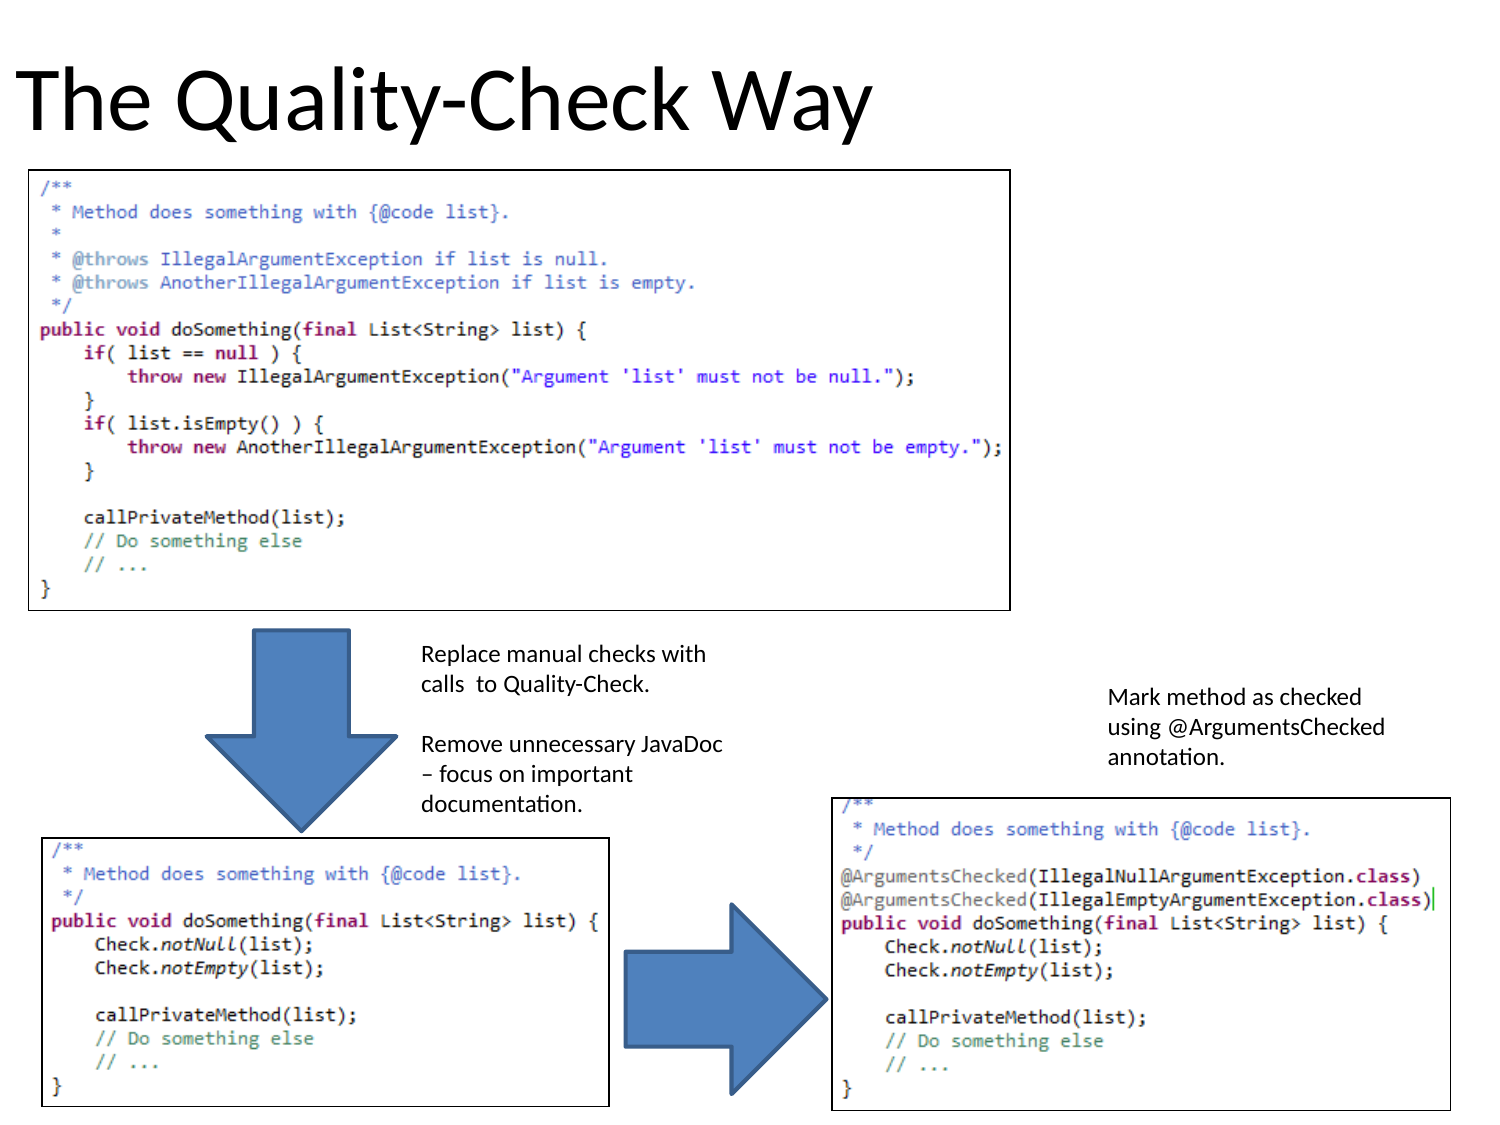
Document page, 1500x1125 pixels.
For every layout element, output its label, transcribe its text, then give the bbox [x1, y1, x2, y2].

picture [832, 798, 1450, 1110]
text_box Mark method as checked using @ArgumentsChecked annotation. [1092, 673, 1436, 780]
picture [42, 838, 609, 1106]
title The Quality-Check Way [0, 0, 1351, 188]
picture [29, 170, 1010, 610]
text_box [625, 904, 827, 1095]
text_box Replace manual checks with calls to Quality-Check. Remove unnecessary JavaDoc – focus on important documentation. [406, 630, 749, 828]
text_box [206, 630, 397, 832]
